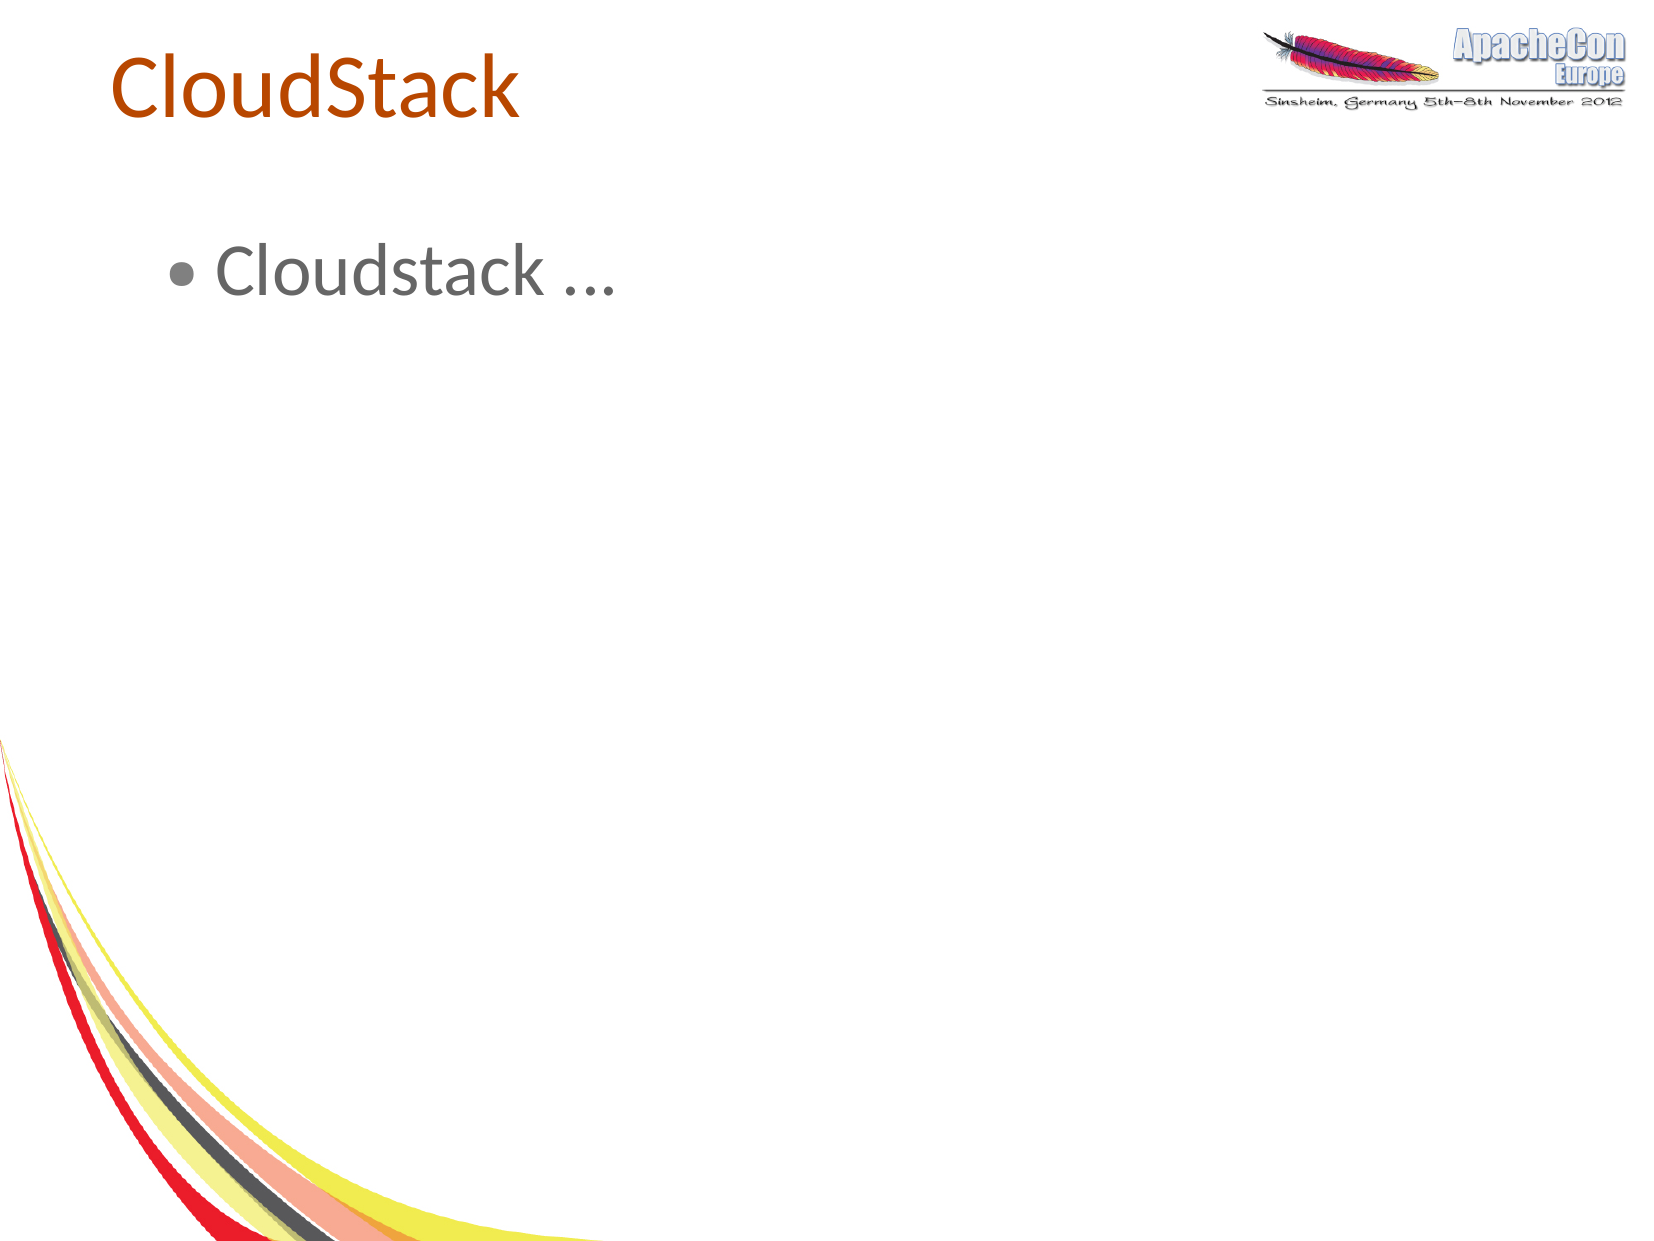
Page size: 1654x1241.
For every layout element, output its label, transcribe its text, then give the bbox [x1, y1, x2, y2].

picture [0, 0, 1654, 1241]
title CloudStack [51, 38, 1411, 151]
list Cloudstack ... [147, 239, 1576, 1126]
